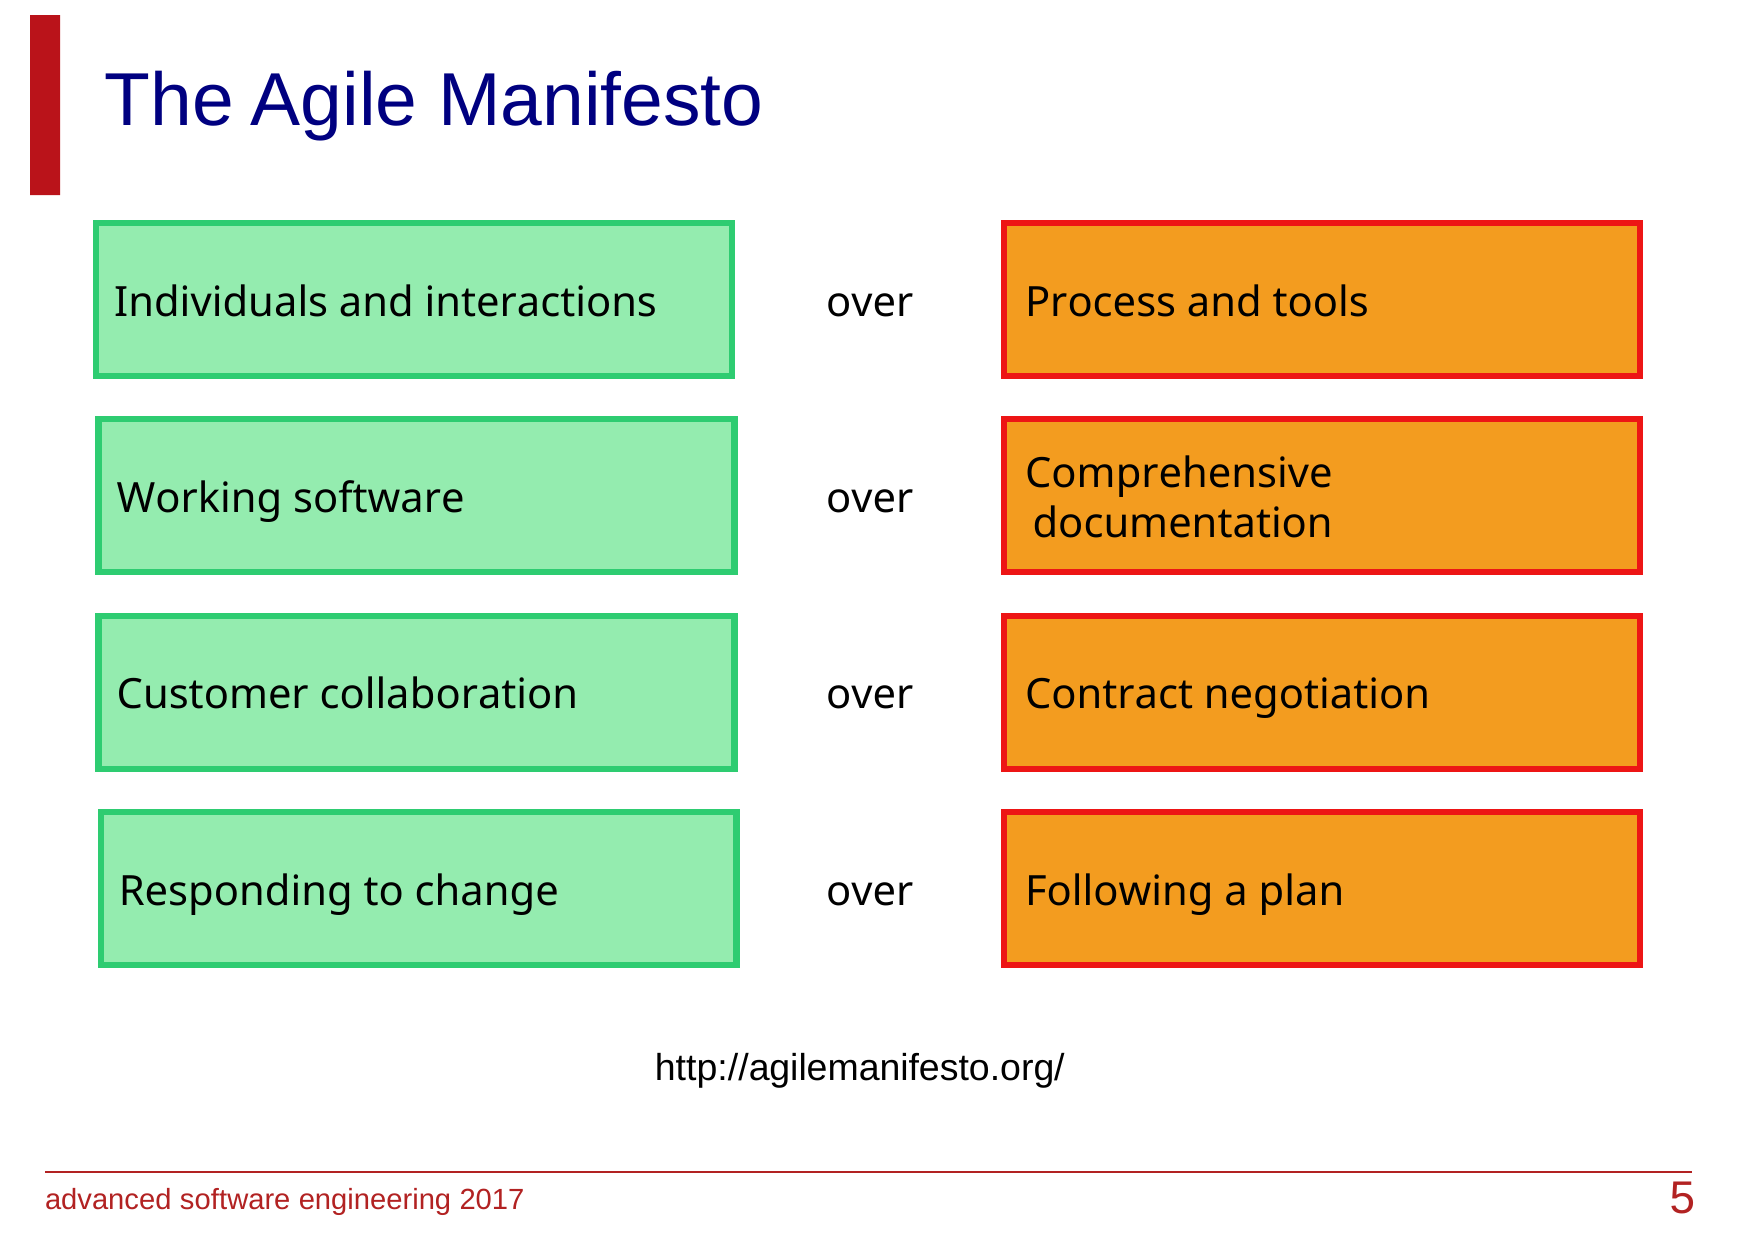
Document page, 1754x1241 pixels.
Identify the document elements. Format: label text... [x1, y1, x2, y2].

text_box Individuals and interactions [96, 222, 732, 377]
text_box over [808, 667, 954, 718]
text_box over [808, 863, 914, 914]
text_box Customer collaboration [98, 615, 735, 769]
text_box Process and tools [1003, 222, 1640, 377]
text_box Working software [98, 419, 735, 573]
text_box over [808, 470, 954, 521]
text_box Comprehensive documentation [1003, 419, 1640, 573]
title The Agile Manifesto [90, 17, 1696, 196]
text_box Responding to change [100, 812, 737, 966]
text_box Contract negotiation [1003, 615, 1640, 769]
text_box Following a plan [1003, 812, 1640, 966]
text_box http://agilemanifesto.org/ [640, 1038, 1081, 1096]
text_box over [808, 274, 953, 325]
